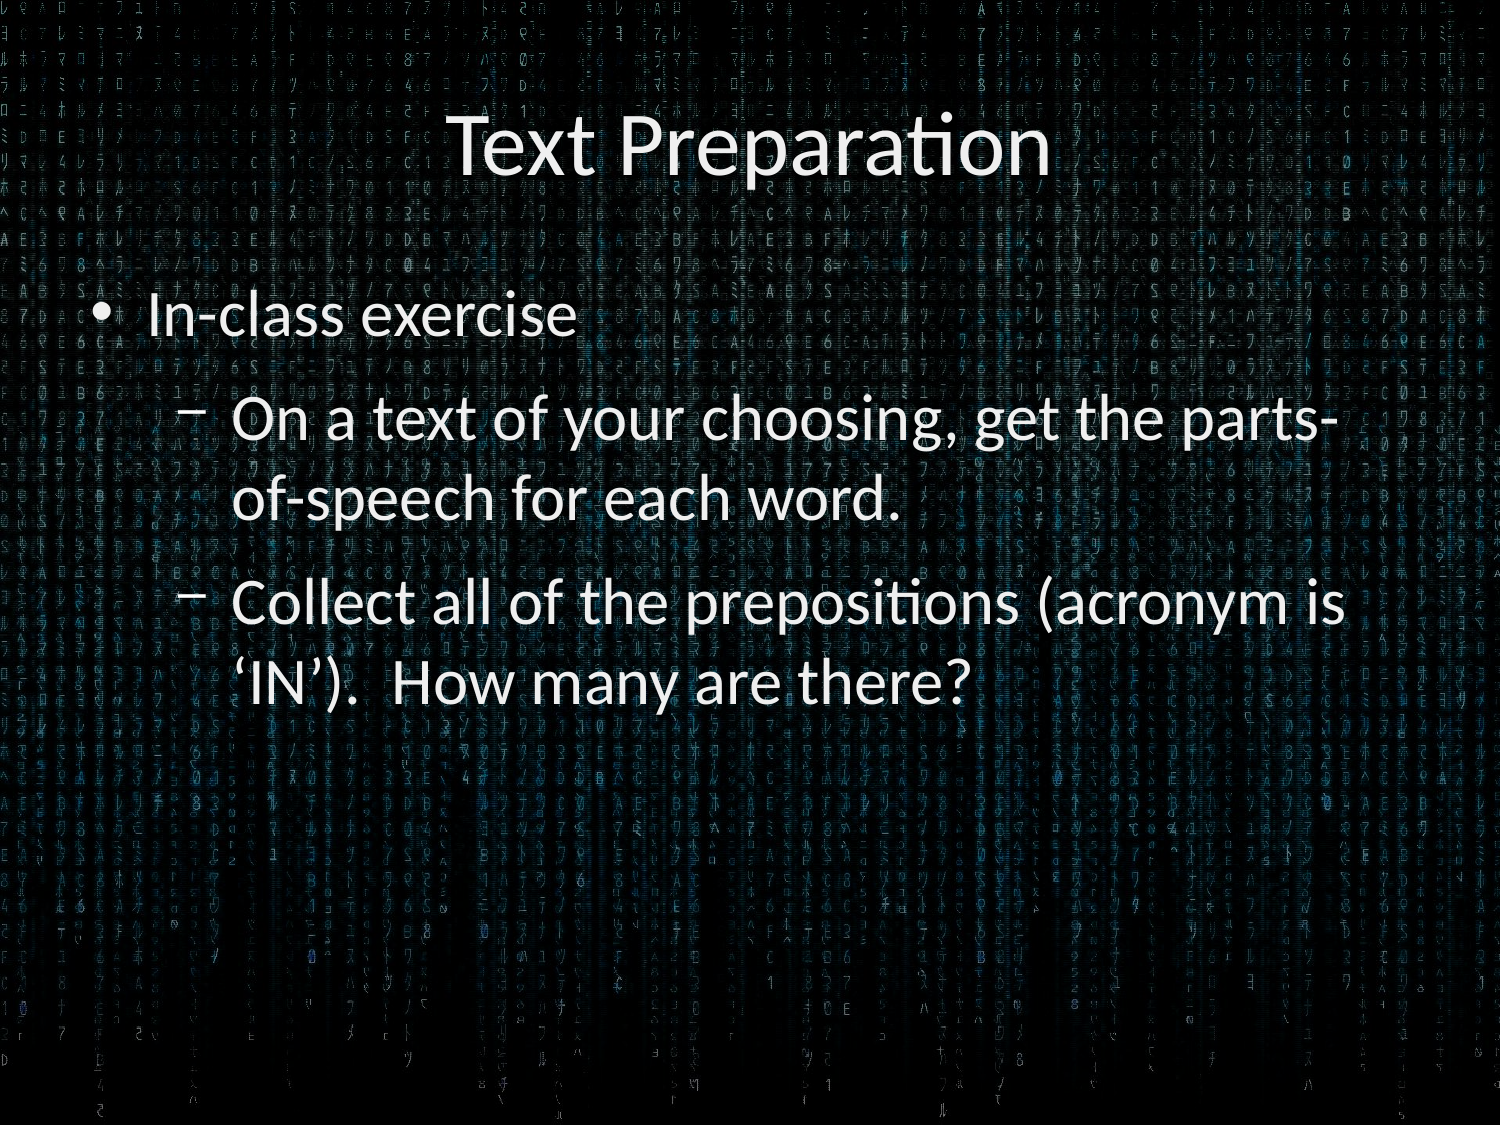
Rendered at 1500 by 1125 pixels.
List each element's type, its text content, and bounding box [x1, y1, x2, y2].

list In-class exercise On a text of your choosing, get the parts-of-speech for each word. Collect all of the prepositions (acronym is ‘IN’). How many are there? [75, 262, 1425, 1005]
text_box [0, 0, 1500, 1125]
title Text Preparation [75, 45, 1425, 233]
